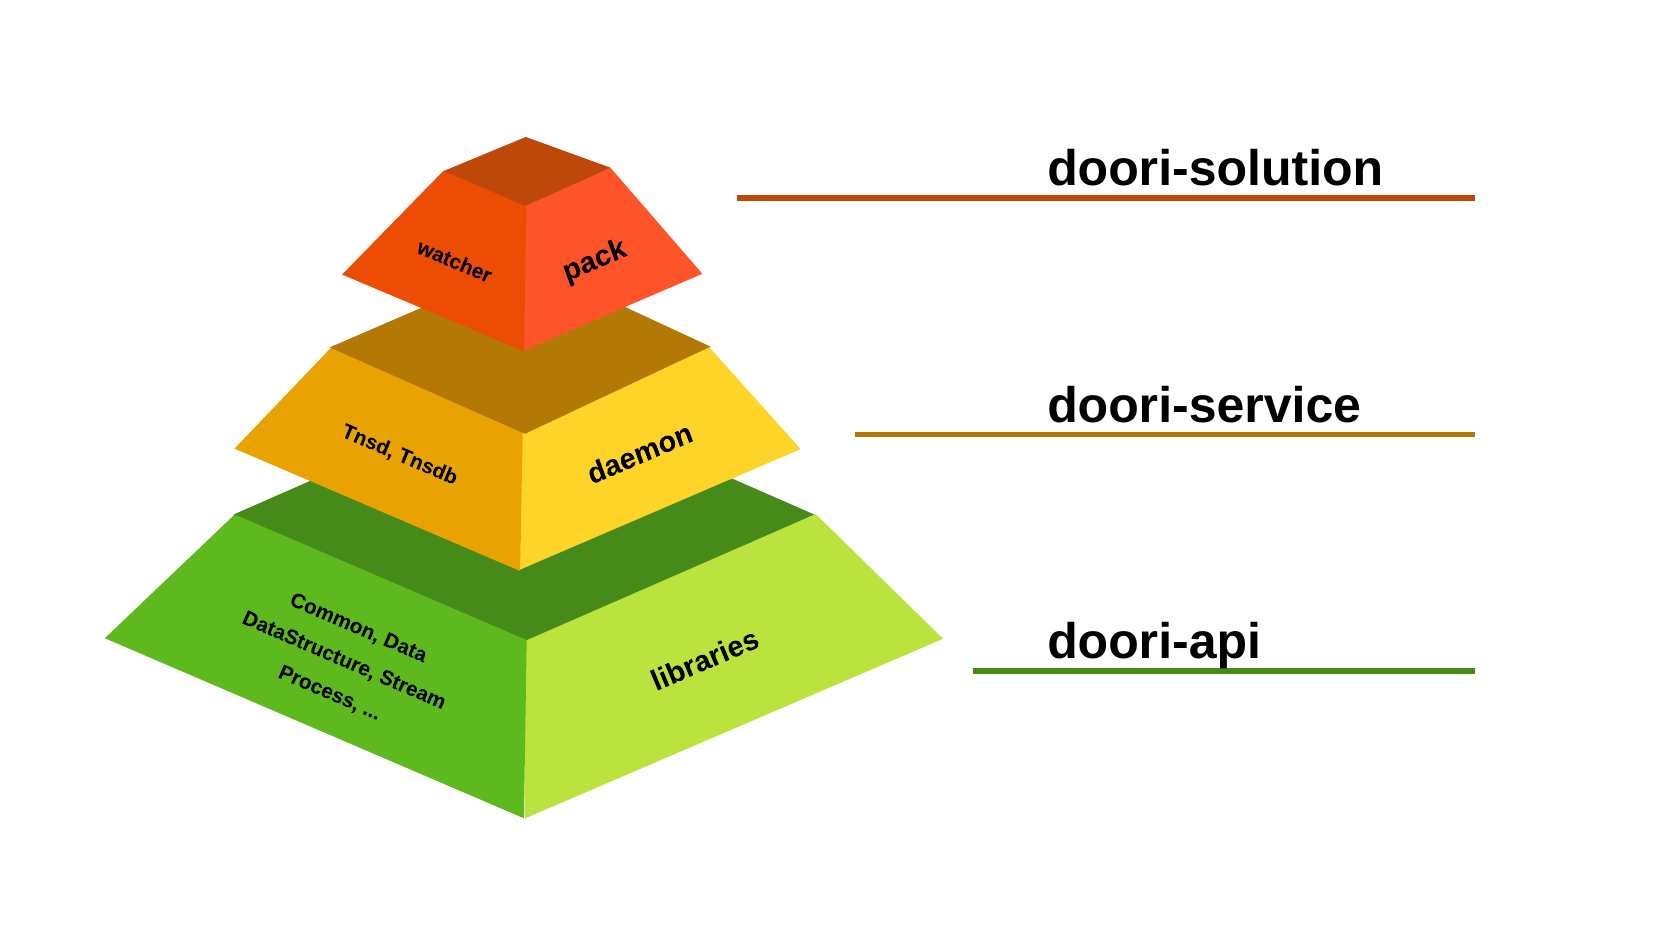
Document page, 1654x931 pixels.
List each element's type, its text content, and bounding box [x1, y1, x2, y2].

text_box Common, Data DataStructure, Stream Process, ... [110, 518, 524, 814]
text_box doori-api [1032, 605, 1564, 811]
text_box daemon [521, 347, 798, 567]
text_box Tnsd, Tnsdb [238, 347, 521, 568]
text_box doori-service [1032, 369, 1564, 574]
text_box [241, 264, 808, 638]
text_box watcher [345, 173, 525, 349]
text_box [449, 139, 606, 204]
text_box libraries [527, 517, 938, 815]
text_box pack [526, 170, 699, 348]
text_box doori-solution [1032, 133, 1564, 338]
